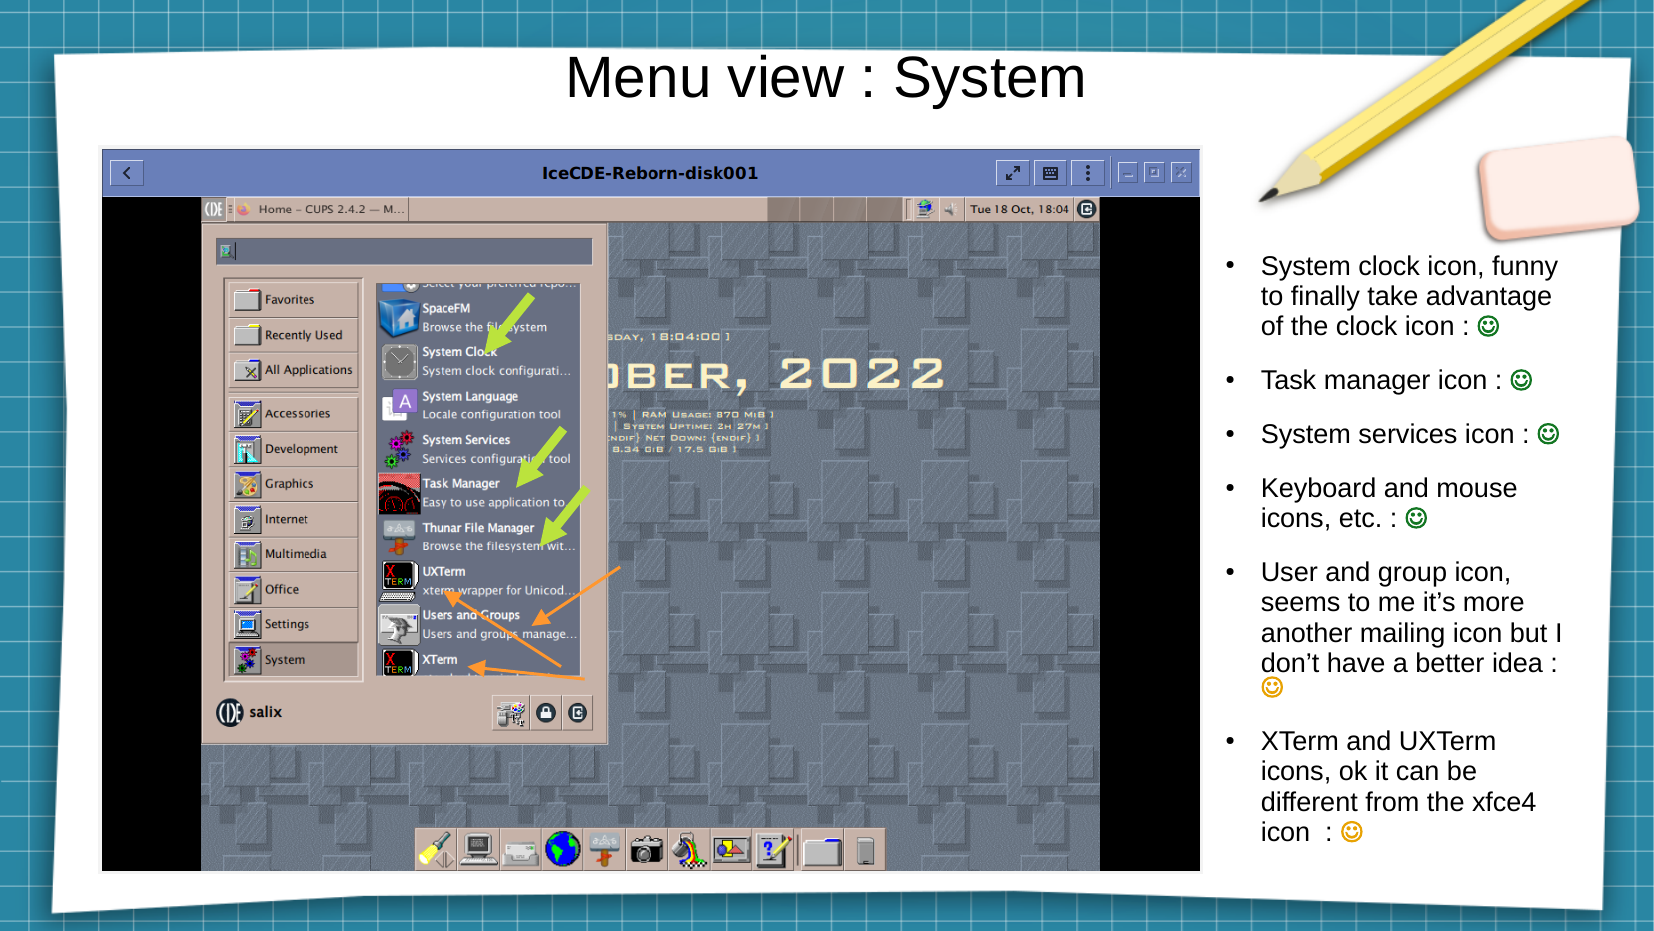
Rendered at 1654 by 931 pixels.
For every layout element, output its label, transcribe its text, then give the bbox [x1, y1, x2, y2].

picture [0, 0, 1654, 931]
title Menu view : System [82, 37, 1571, 119]
text_box System clock icon, funny to finally take advantage of the clock icon : ☺ Task manager icon : ☺ System services icon : ☺ Keyboard and mouse icons, etc. : ☺ User and group icon, seems to me it’s more another mailing icon but I don’t have a better idea : ☺ XTerm and UXTerm icons, ok it can be different from the xfce4 icon : ☺ [1210, 243, 1580, 857]
